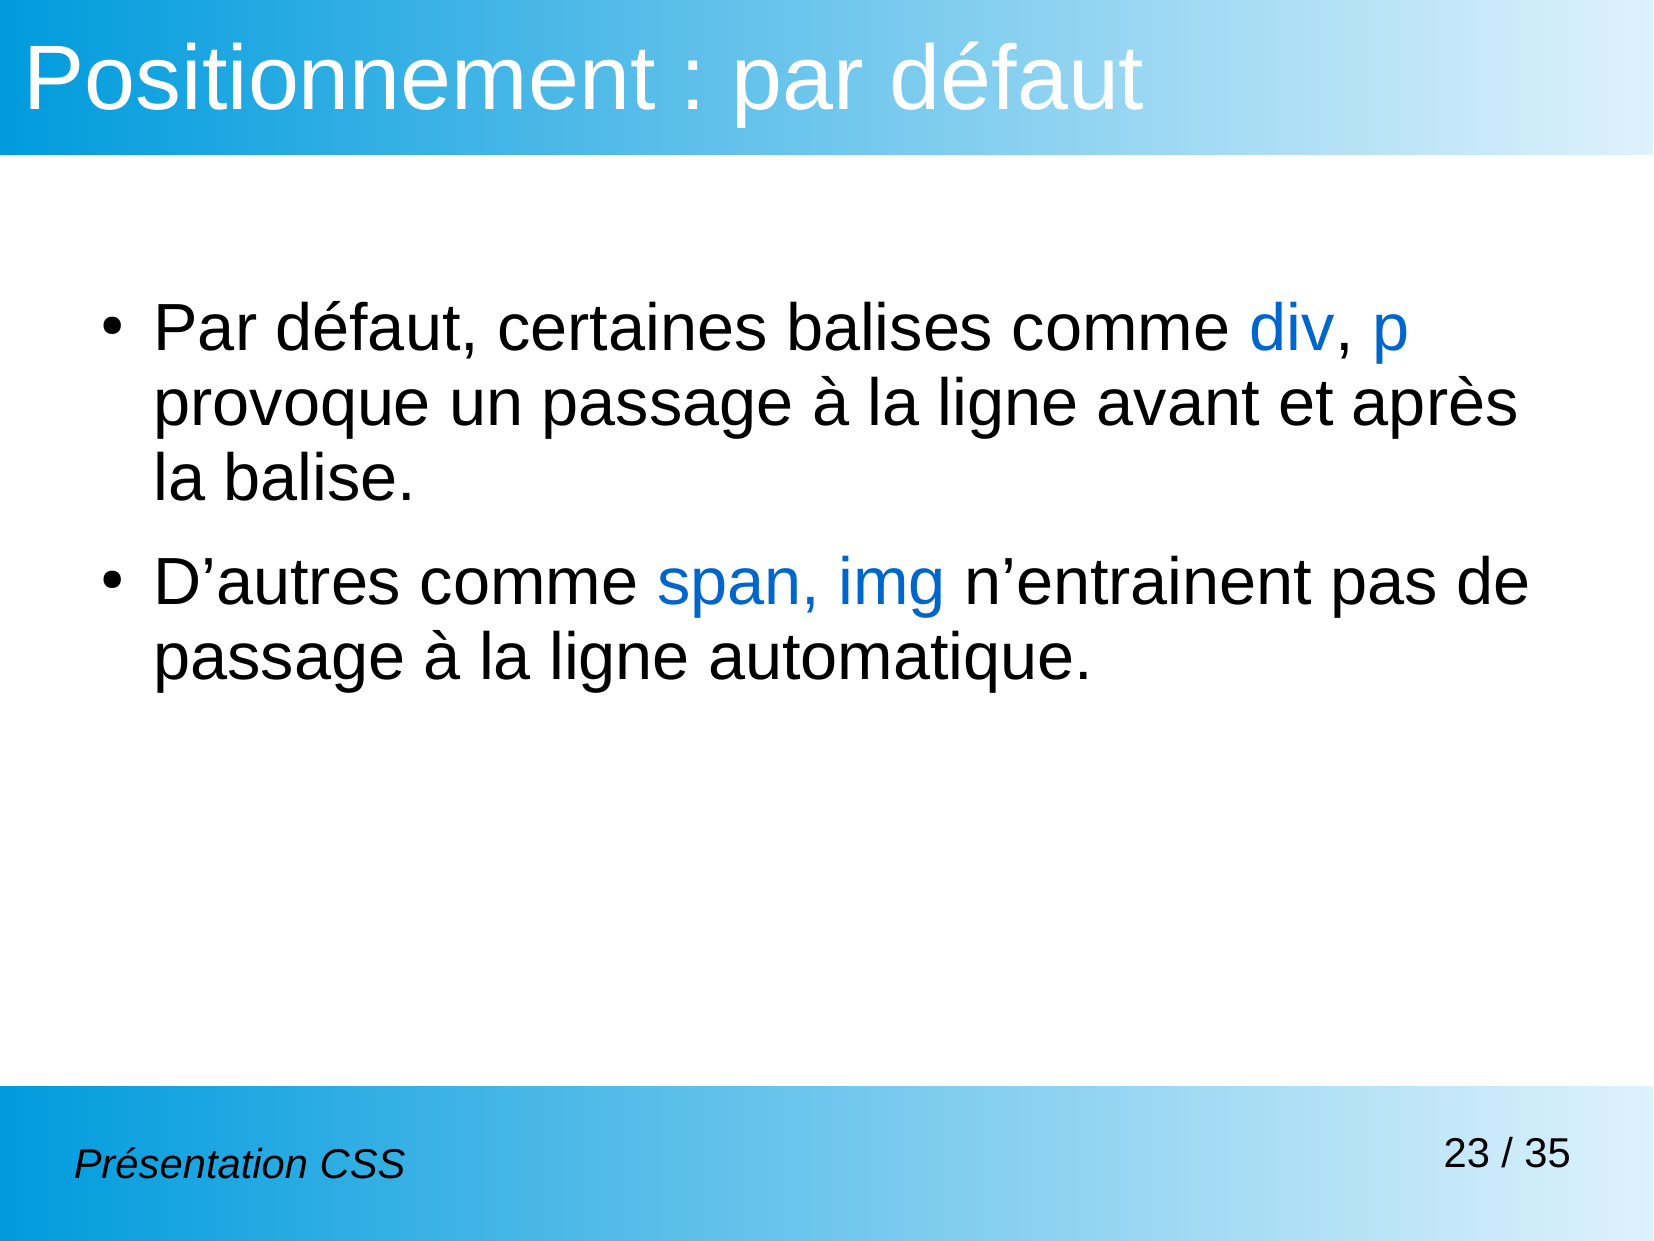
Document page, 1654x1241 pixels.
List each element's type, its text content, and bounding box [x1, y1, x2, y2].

list Par défaut, certaines balises comme div, p provoque un passage à la ligne avant et après la balise. D’autres comme span, img n’entrainent pas de passage à la ligne automatique. [82, 290, 1571, 1010]
title Positionnement : par défaut [23, 25, 1512, 130]
